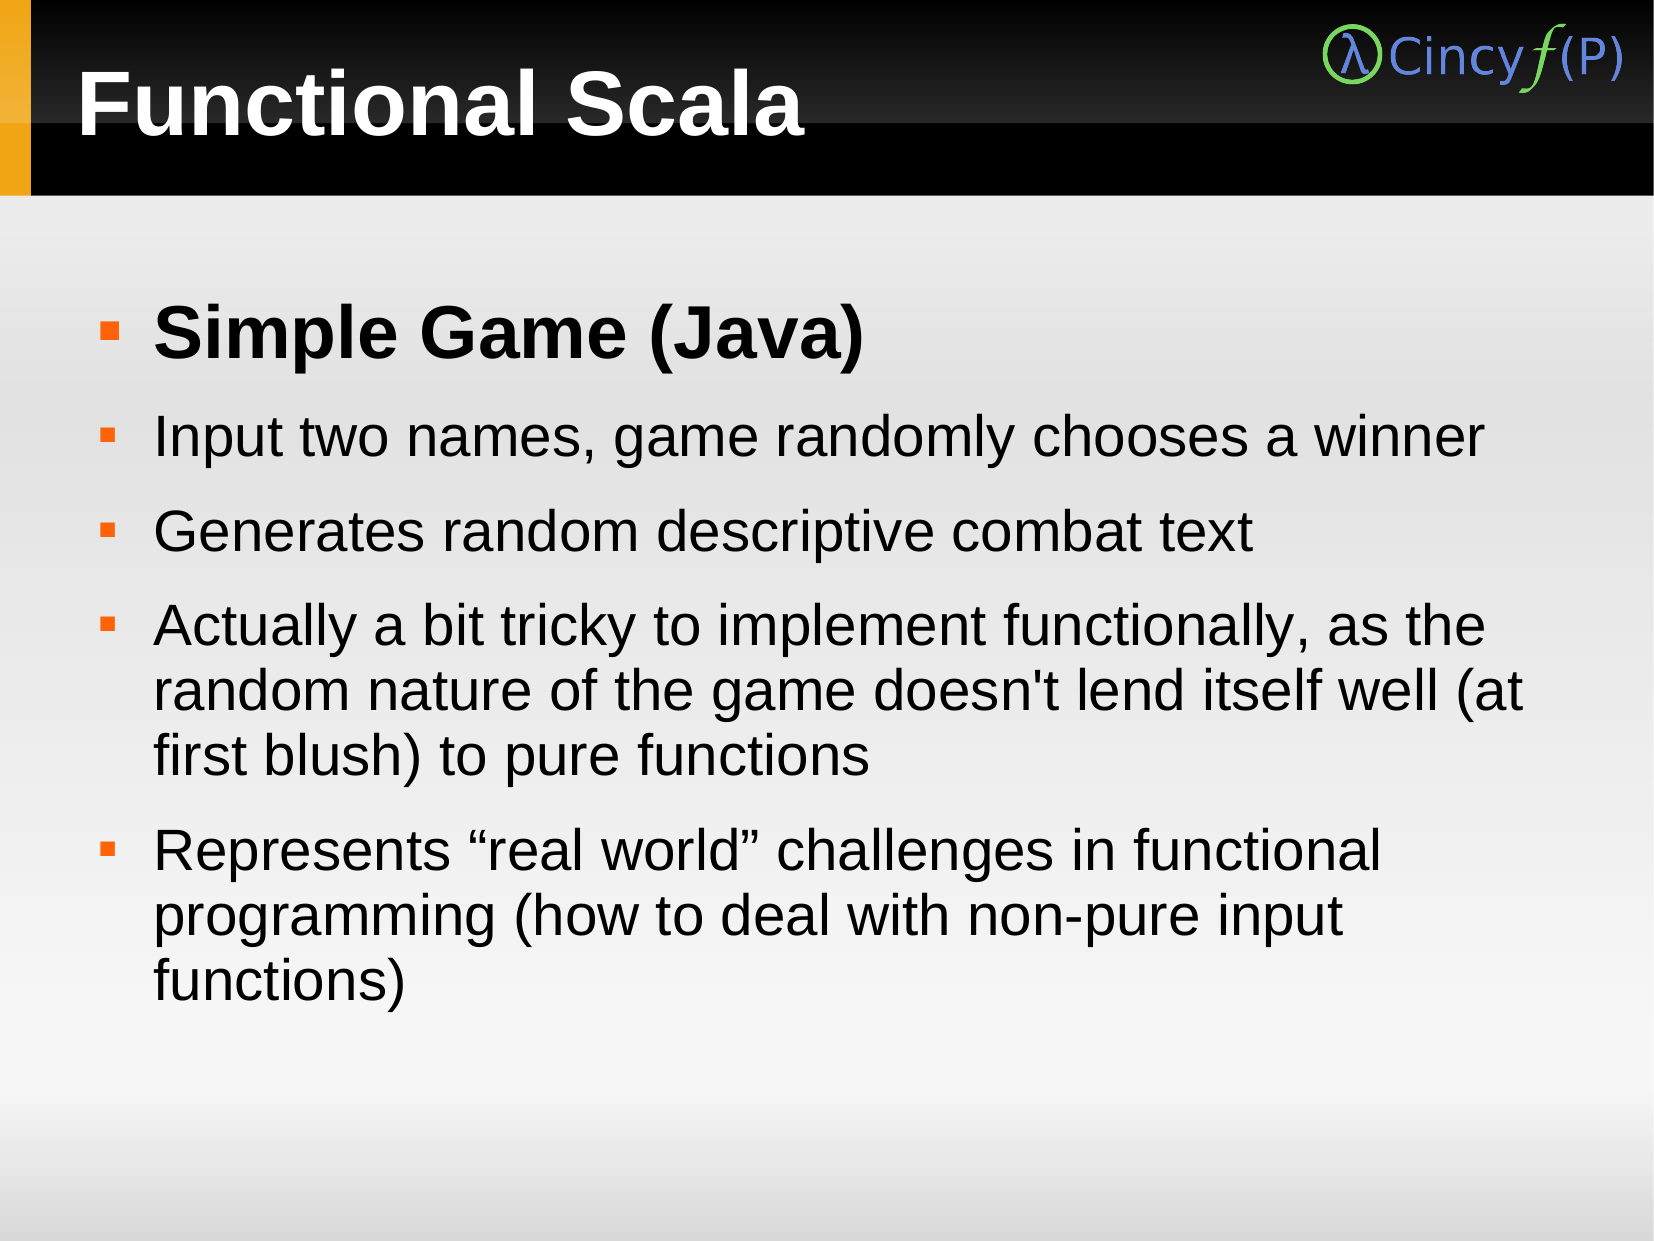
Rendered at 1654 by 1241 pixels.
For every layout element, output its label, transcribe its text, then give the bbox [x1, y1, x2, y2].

title Functional Scala [76, 0, 1565, 208]
list Simple Game (Java) Input two names, game randomly chooses a winner Generates random descriptive combat text Actually a bit tricky to implement functionally, as the random nature of the game doesn't lend itself well (at first blush) to pure functions Represents “real world” challenges in functional programming (how to deal with non-pure input functions) [82, 290, 1538, 1115]
picture [0, 0, 1654, 1241]
